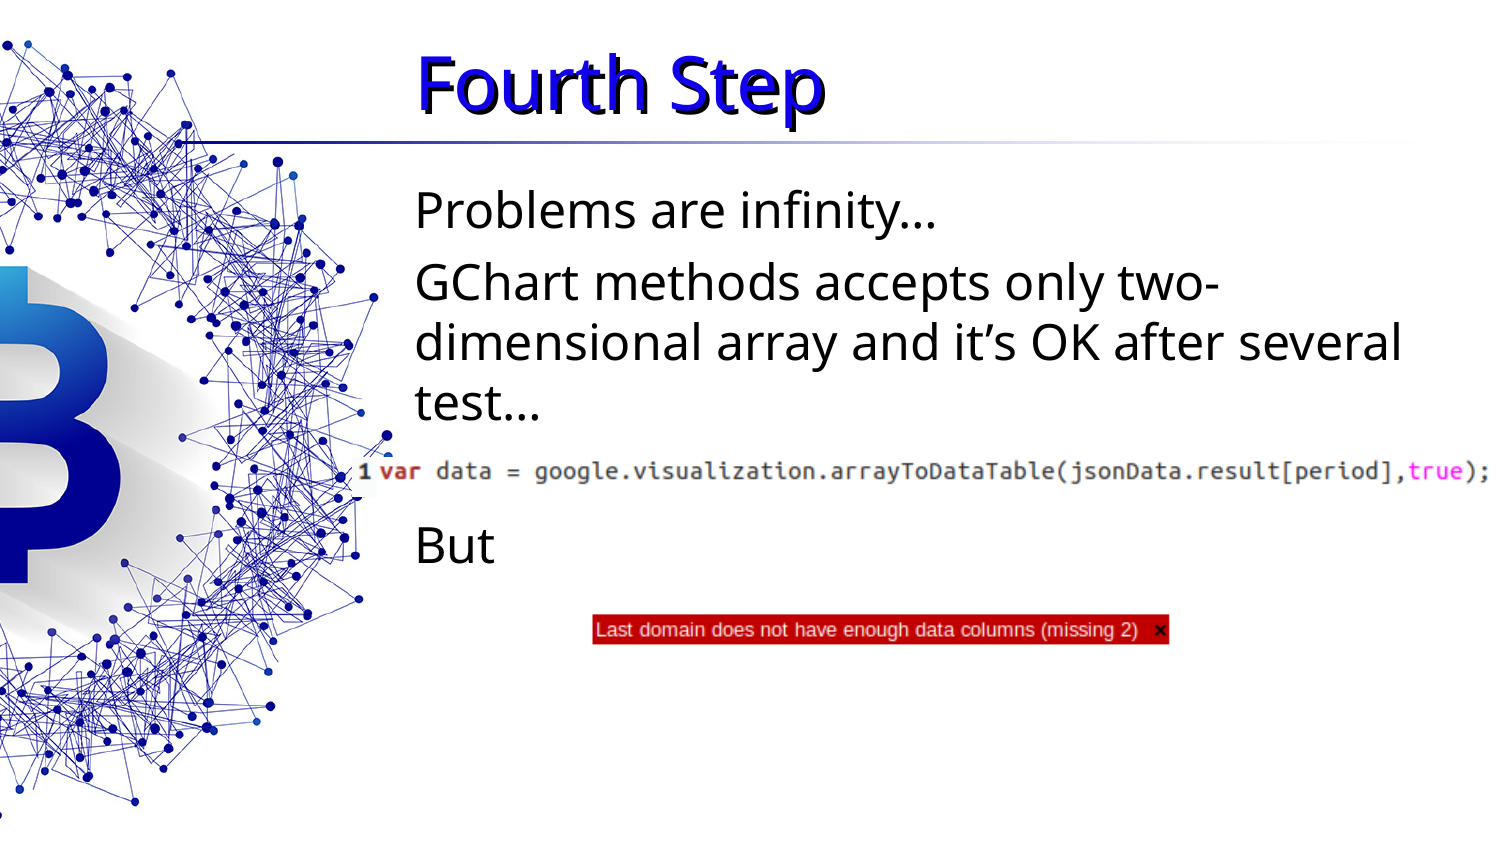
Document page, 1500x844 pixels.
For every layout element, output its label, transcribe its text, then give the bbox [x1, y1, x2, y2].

picture [0, 0, 1500, 844]
list Problems are infinity… GChart methods accepts only two-dimensional array and it’s OK after several test… But [399, 171, 1427, 457]
title Fourth Step [399, 21, 1427, 141]
list Problems are infinity… GChart methods accepts only two-dimensional array and it’s OK after several test… But [399, 497, 1427, 748]
